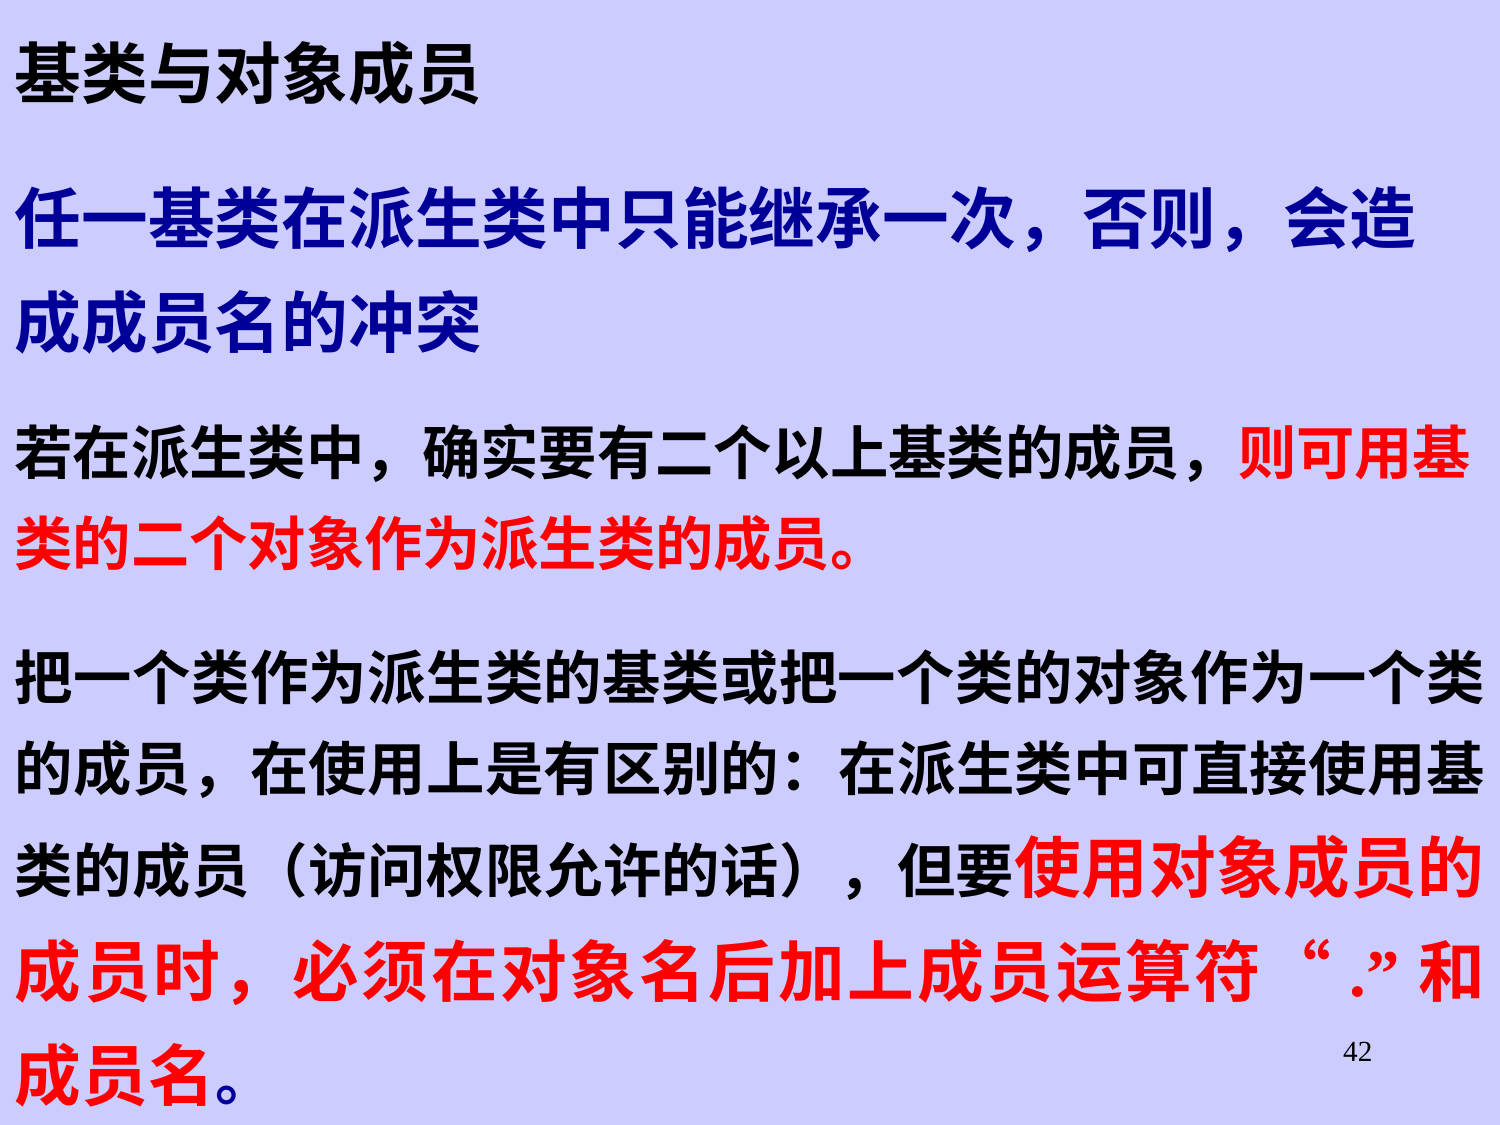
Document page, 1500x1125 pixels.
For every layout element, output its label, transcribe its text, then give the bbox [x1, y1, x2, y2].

text_box 基类与对象成员 任一基类在派生类中只能继承一次，否则，会造成成员名的冲突 [0, 0, 1463, 369]
text_box 把一个类作为派生类的基类或把一个类的对象作为一个类的成员，在使用上是有区别的：在派生类中可直接使用基类的成员（访问权限允许的话），但要使用对象成员的成员时，必须在对象名后加上成员运算符“.”和成员名。 [0, 612, 1500, 1122]
text_box 若在派生类中，确实要有二个以上基类的成员，则可用基类的二个对象作为派生类的成员。 [0, 387, 1500, 585]
